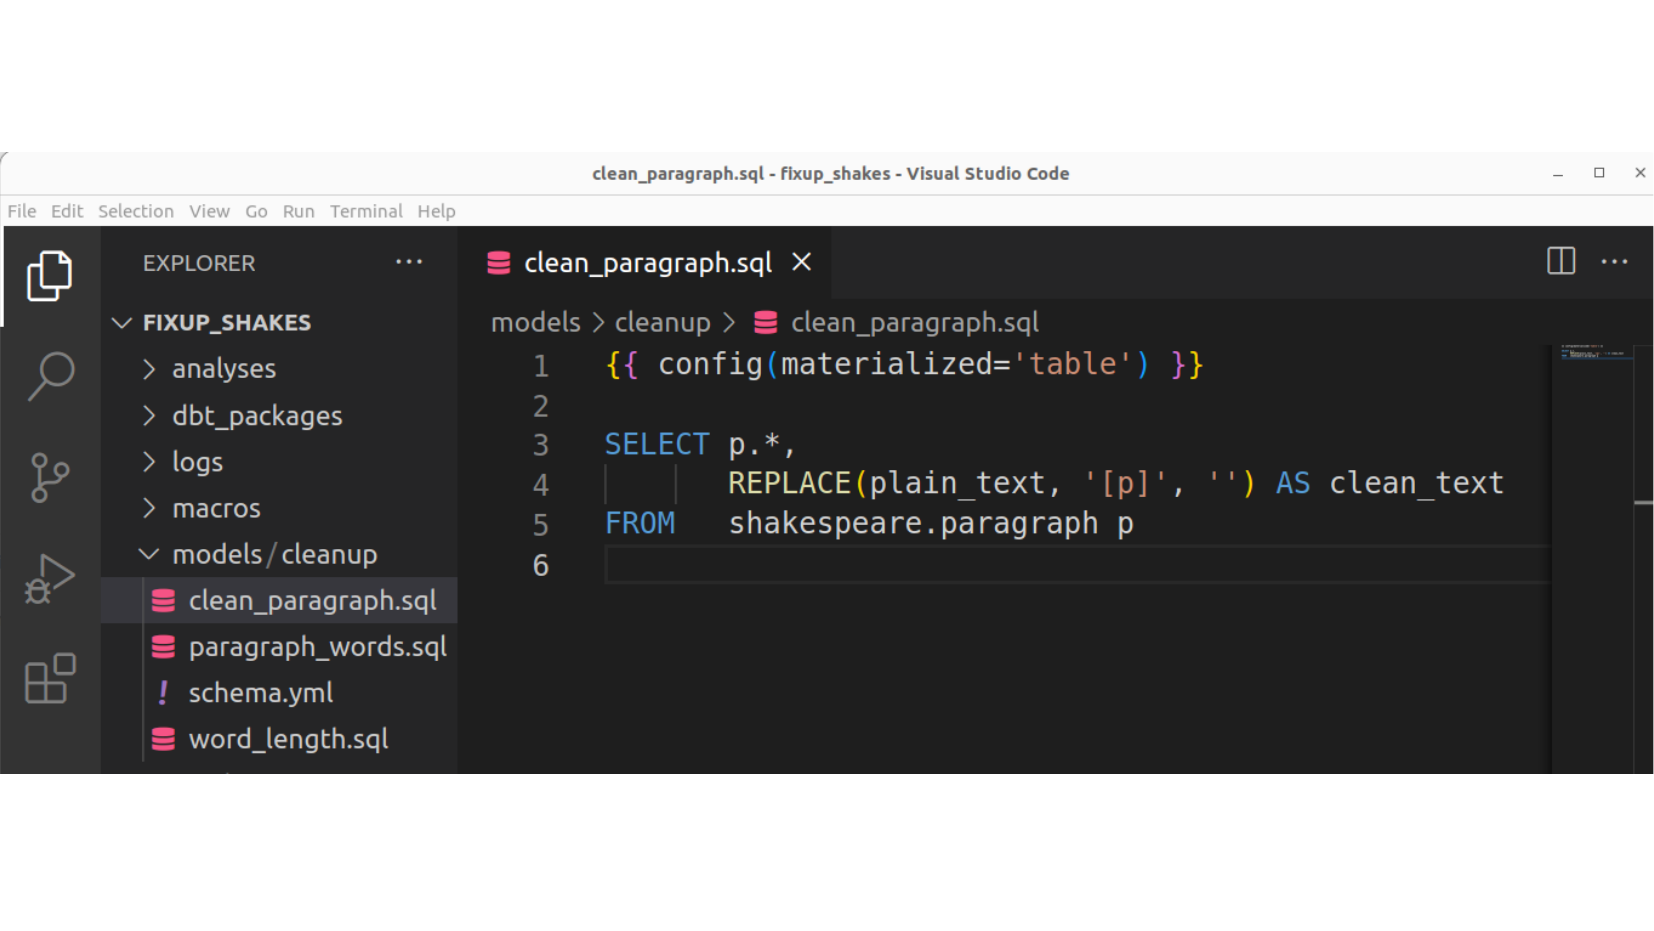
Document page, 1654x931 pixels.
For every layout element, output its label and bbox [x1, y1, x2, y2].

picture [0, 152, 1654, 774]
